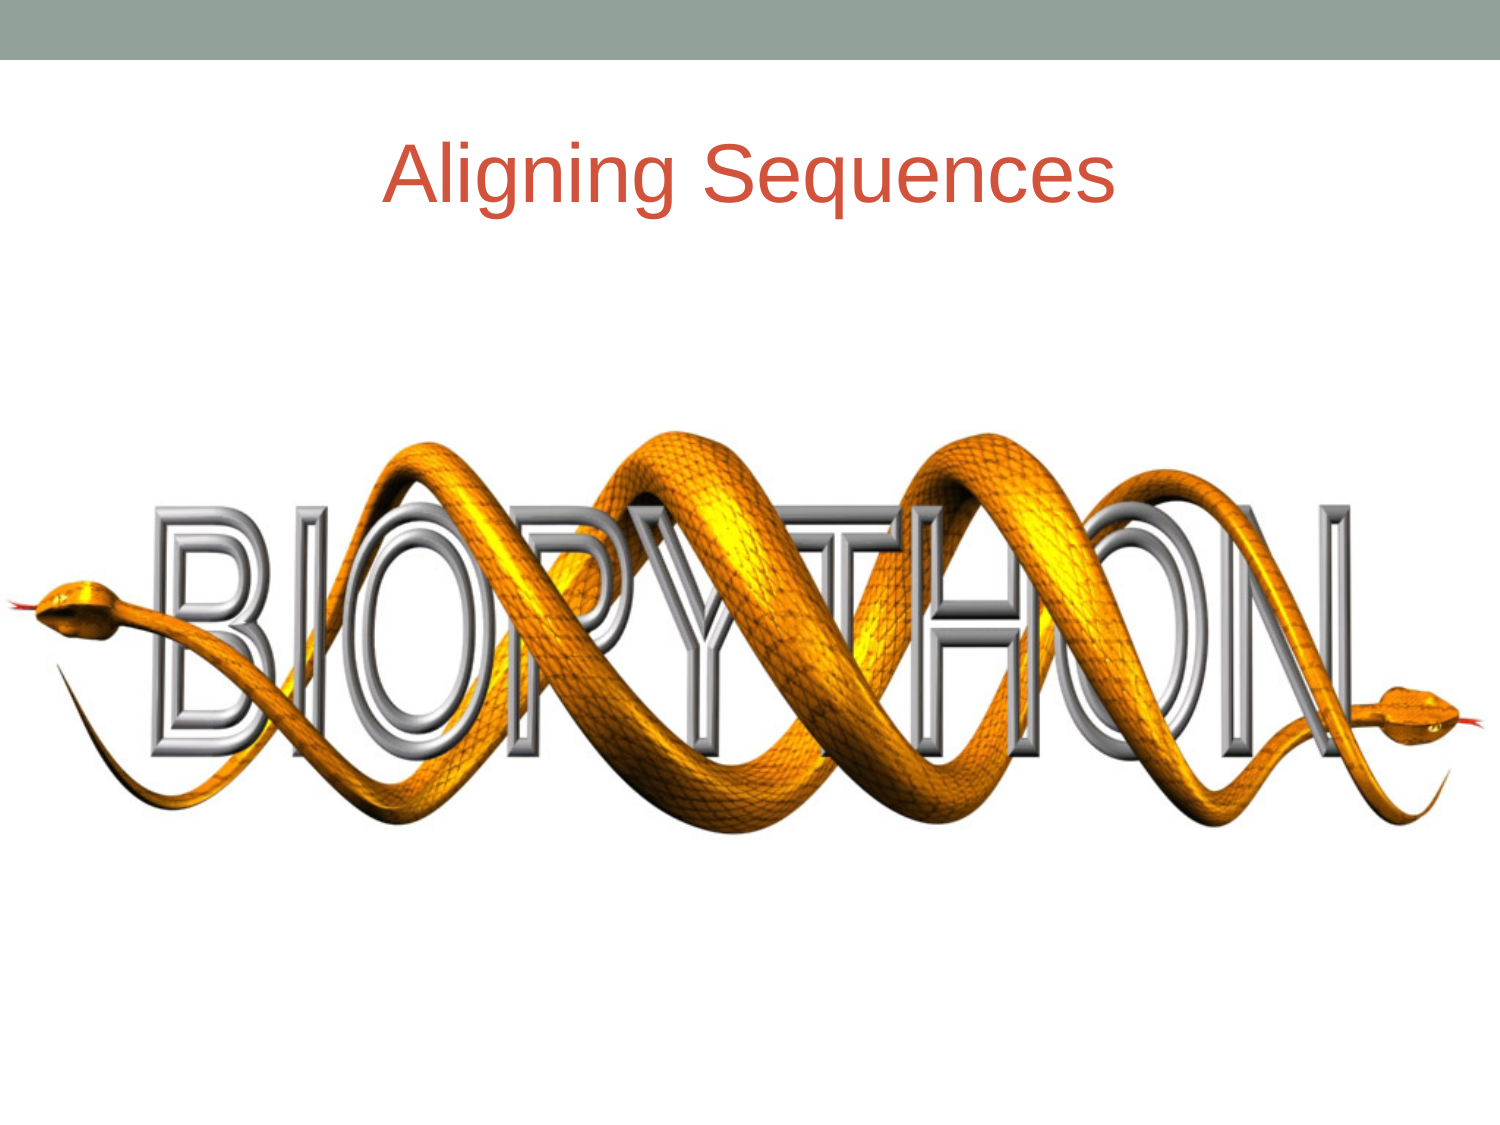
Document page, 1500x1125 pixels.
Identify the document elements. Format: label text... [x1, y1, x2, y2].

picture [0, 418, 1500, 841]
text_box Aligning Sequences [74, 87, 1425, 250]
